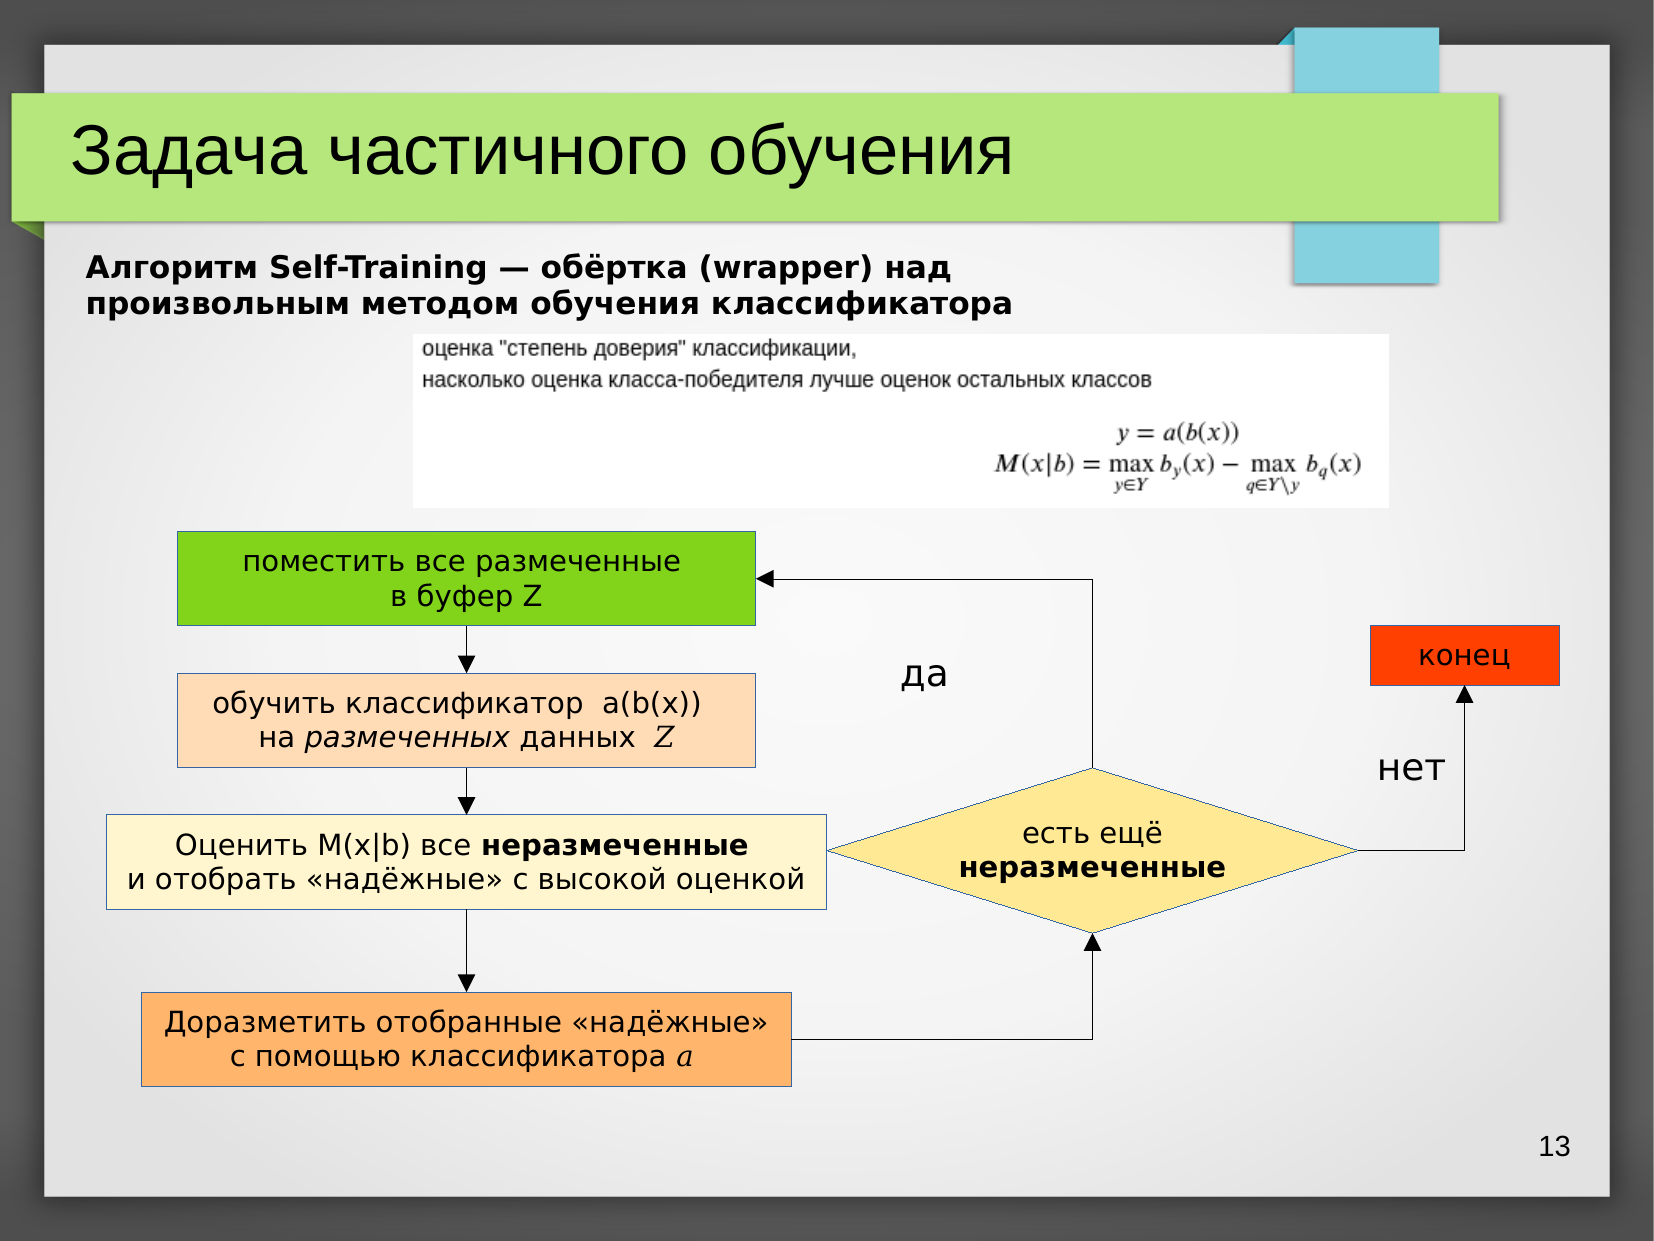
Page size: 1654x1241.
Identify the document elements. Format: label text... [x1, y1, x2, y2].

picture [0, 0, 1654, 1241]
text_box Алгоритм Self-Training — обёртка (wrapper) над произвольным методом обучения классификатора [70, 242, 1111, 330]
text_box обучить классификатор a(b(x)) на размеченных данных 𝑍 [177, 673, 756, 768]
title Задача частичного обучения [70, 110, 1134, 190]
text_box конец [1370, 625, 1560, 686]
text_box есть ещё неразмеченные [826, 767, 1358, 933]
text_box Доразметить отобранные «надёжные» с помощью классификатора 𝑎 [141, 992, 792, 1087]
text_box поместить все размеченные в буфер Z [177, 531, 756, 626]
text_box Оценить M(x|b) все неразмеченные и отобрать «надёжные» с высокой оценкой [106, 814, 827, 910]
